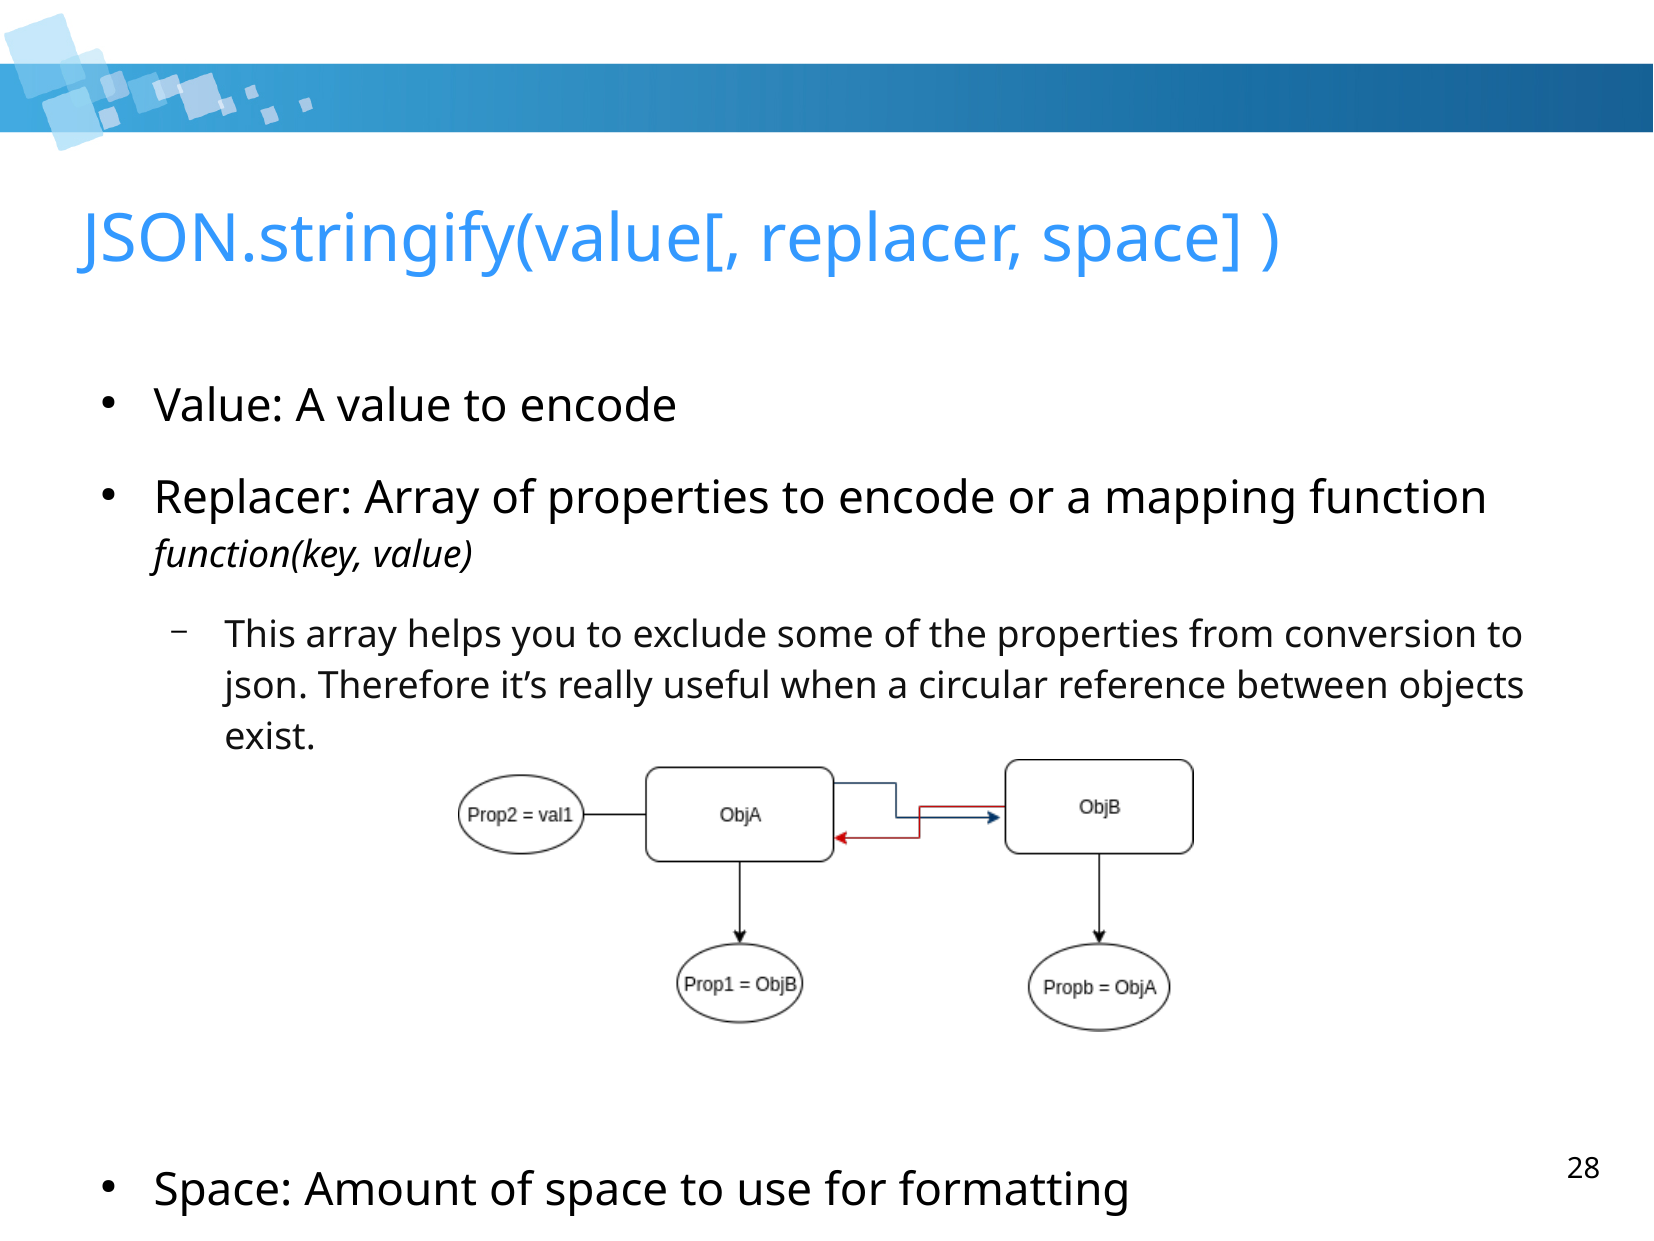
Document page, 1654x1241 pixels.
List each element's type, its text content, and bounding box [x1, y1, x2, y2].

list Value: A value to encode Replacer: Array of properties to encode or a mapping function function(key, value) This array helps you to exclude some of the properties from conversion to json. Therefore it’s really useful when a circular reference between objects exist. Space: Amount of space to use for formatting [82, 372, 1571, 1241]
title JSON.stringify(value[, replacer, space] ) [82, 131, 1571, 340]
picture [1571, 1159, 1578, 1172]
picture [458, 759, 1194, 1032]
picture [0, 0, 1653, 1238]
